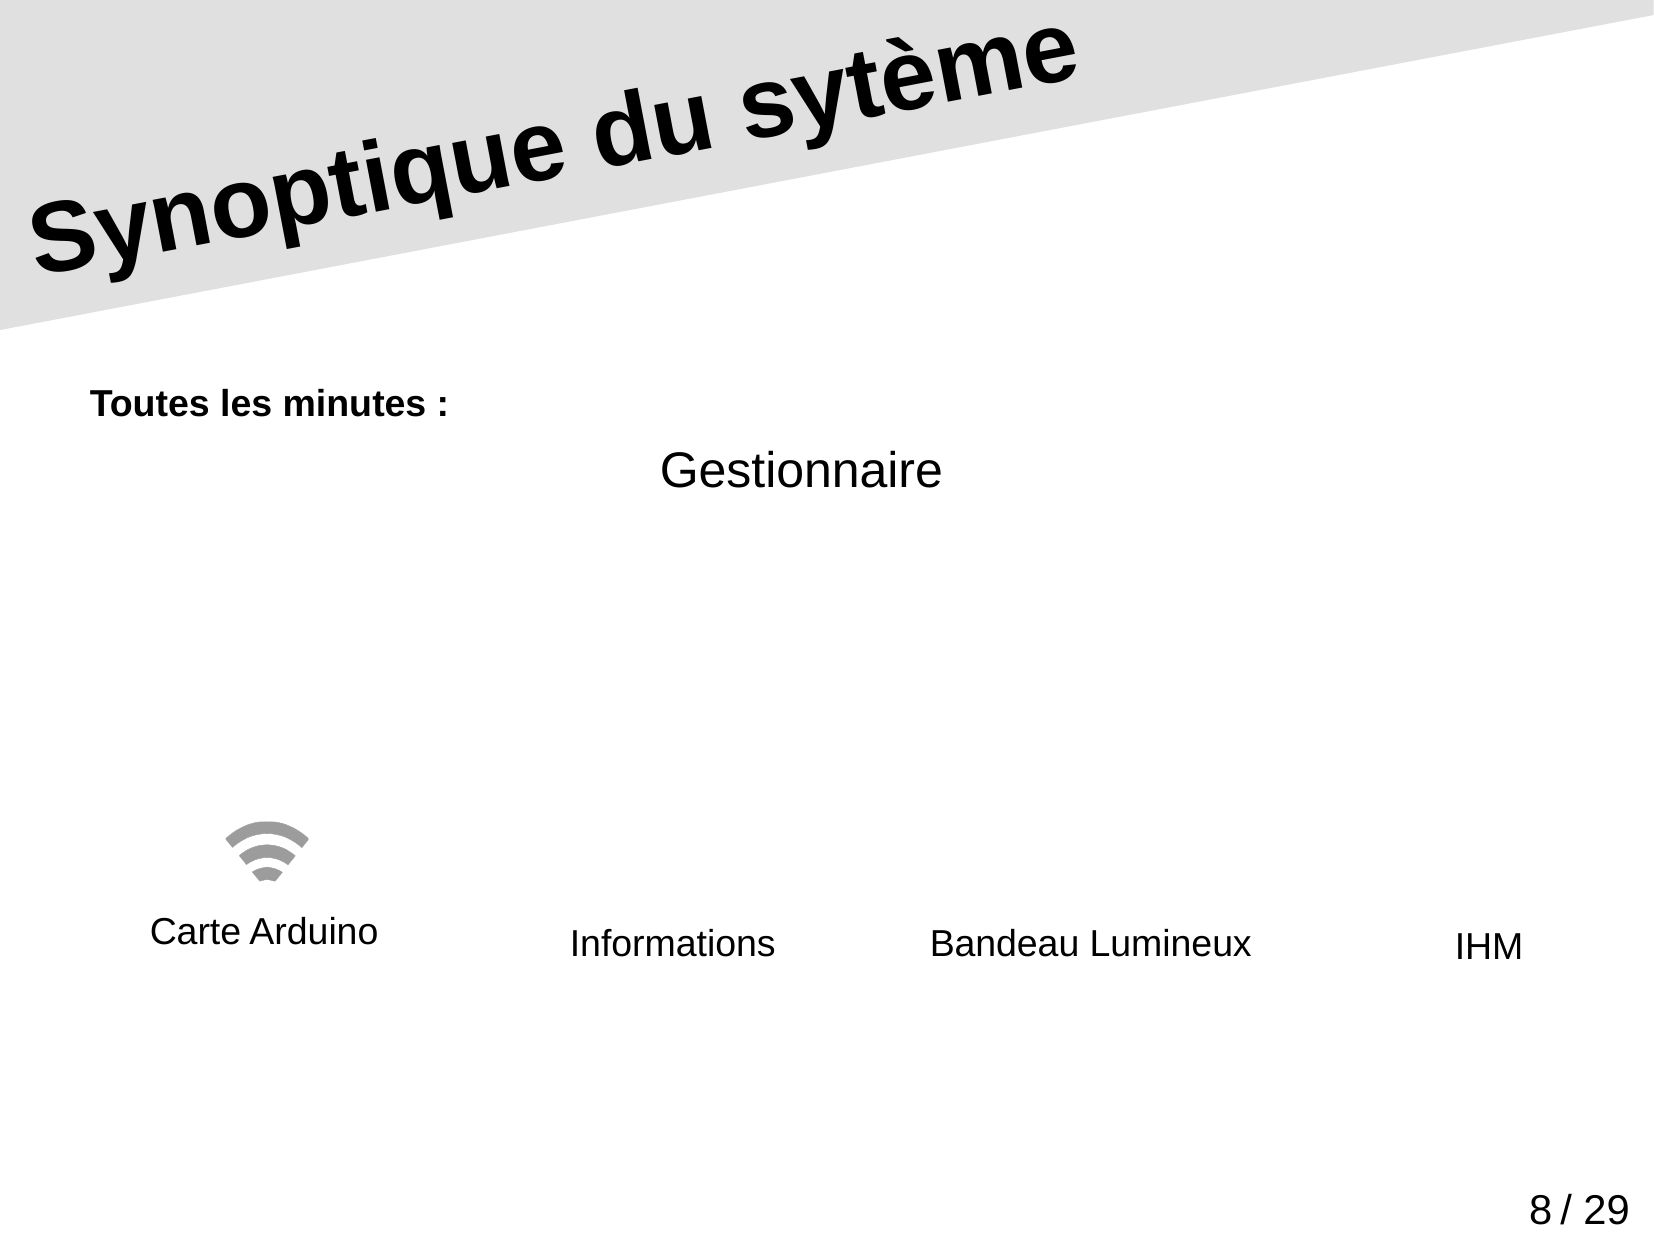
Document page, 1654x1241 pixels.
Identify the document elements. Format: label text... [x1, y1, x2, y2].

text_box Carte Arduino [135, 903, 421, 961]
text_box Gestionnaire [645, 435, 1096, 571]
text_box Toutes les minutes : [75, 375, 526, 432]
title Synoptique du sytème [11, 0, 1512, 345]
picture [225, 809, 309, 894]
text_box IHM [1440, 918, 1561, 976]
text_box Informations [555, 915, 811, 972]
text_box Bandeau Lumineux [915, 915, 1396, 972]
